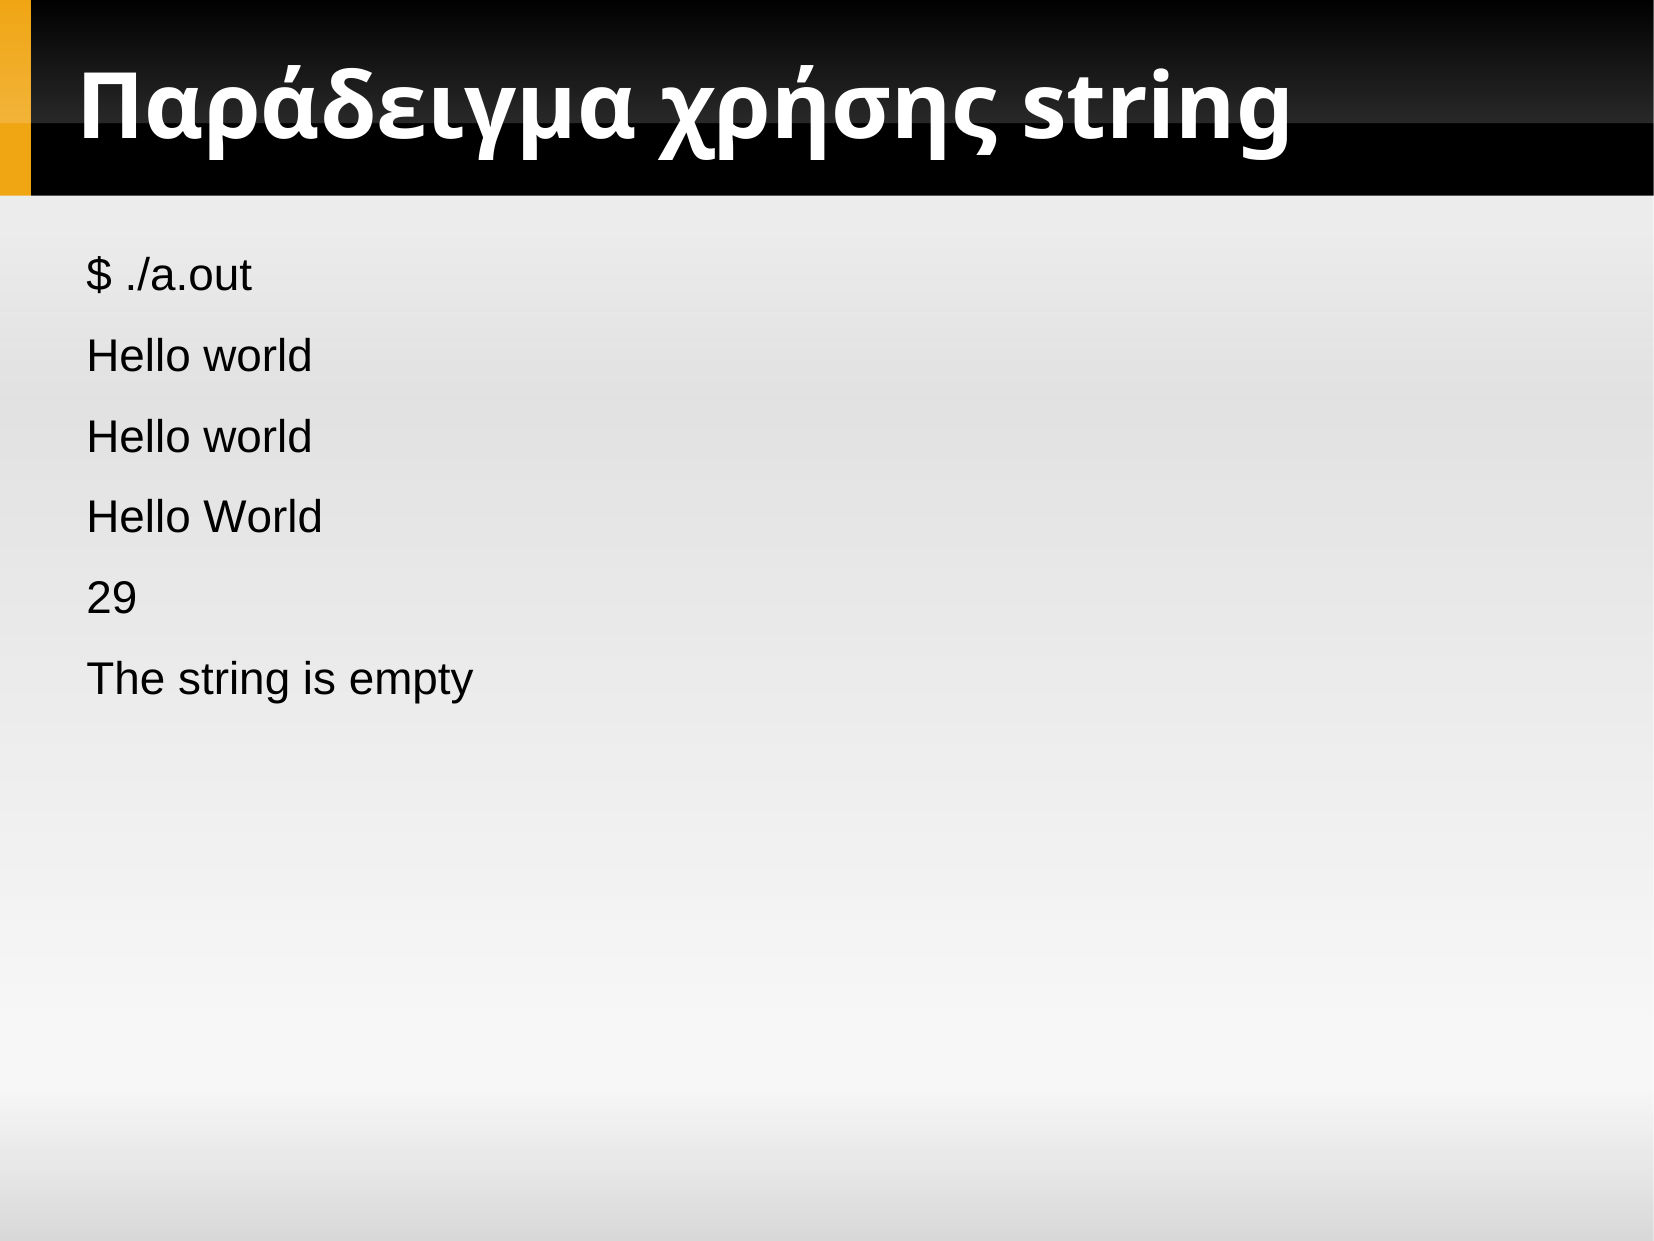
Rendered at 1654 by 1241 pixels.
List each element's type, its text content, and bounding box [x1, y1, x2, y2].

list $ ./a.out Hello world Hello world Hello World 29 The string is empty [75, 248, 1651, 1053]
title Παράδειγμα χρήσης string [76, 0, 1565, 208]
picture [0, 0, 1654, 1241]
